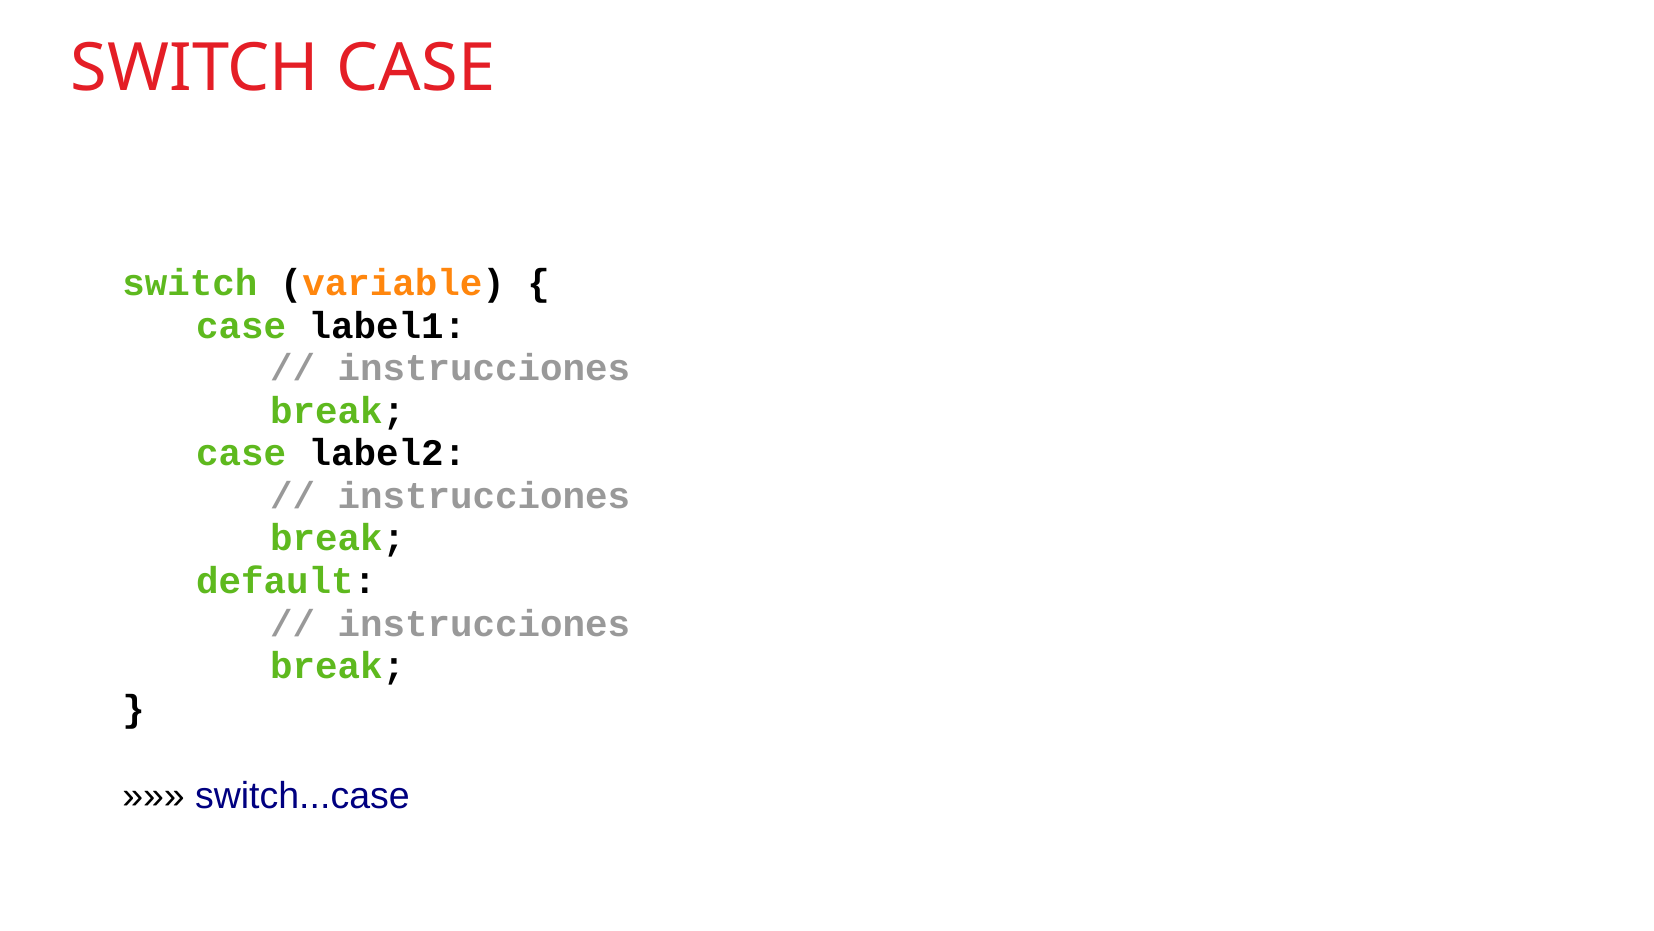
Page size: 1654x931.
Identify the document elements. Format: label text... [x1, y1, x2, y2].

title SWITCH CASE [70, 11, 1347, 118]
text_box switch (variable) { case label1: // instrucciones break; case label2: // instrucciones break; default: // instrucciones break; } »»» switch...case [107, 257, 1546, 825]
